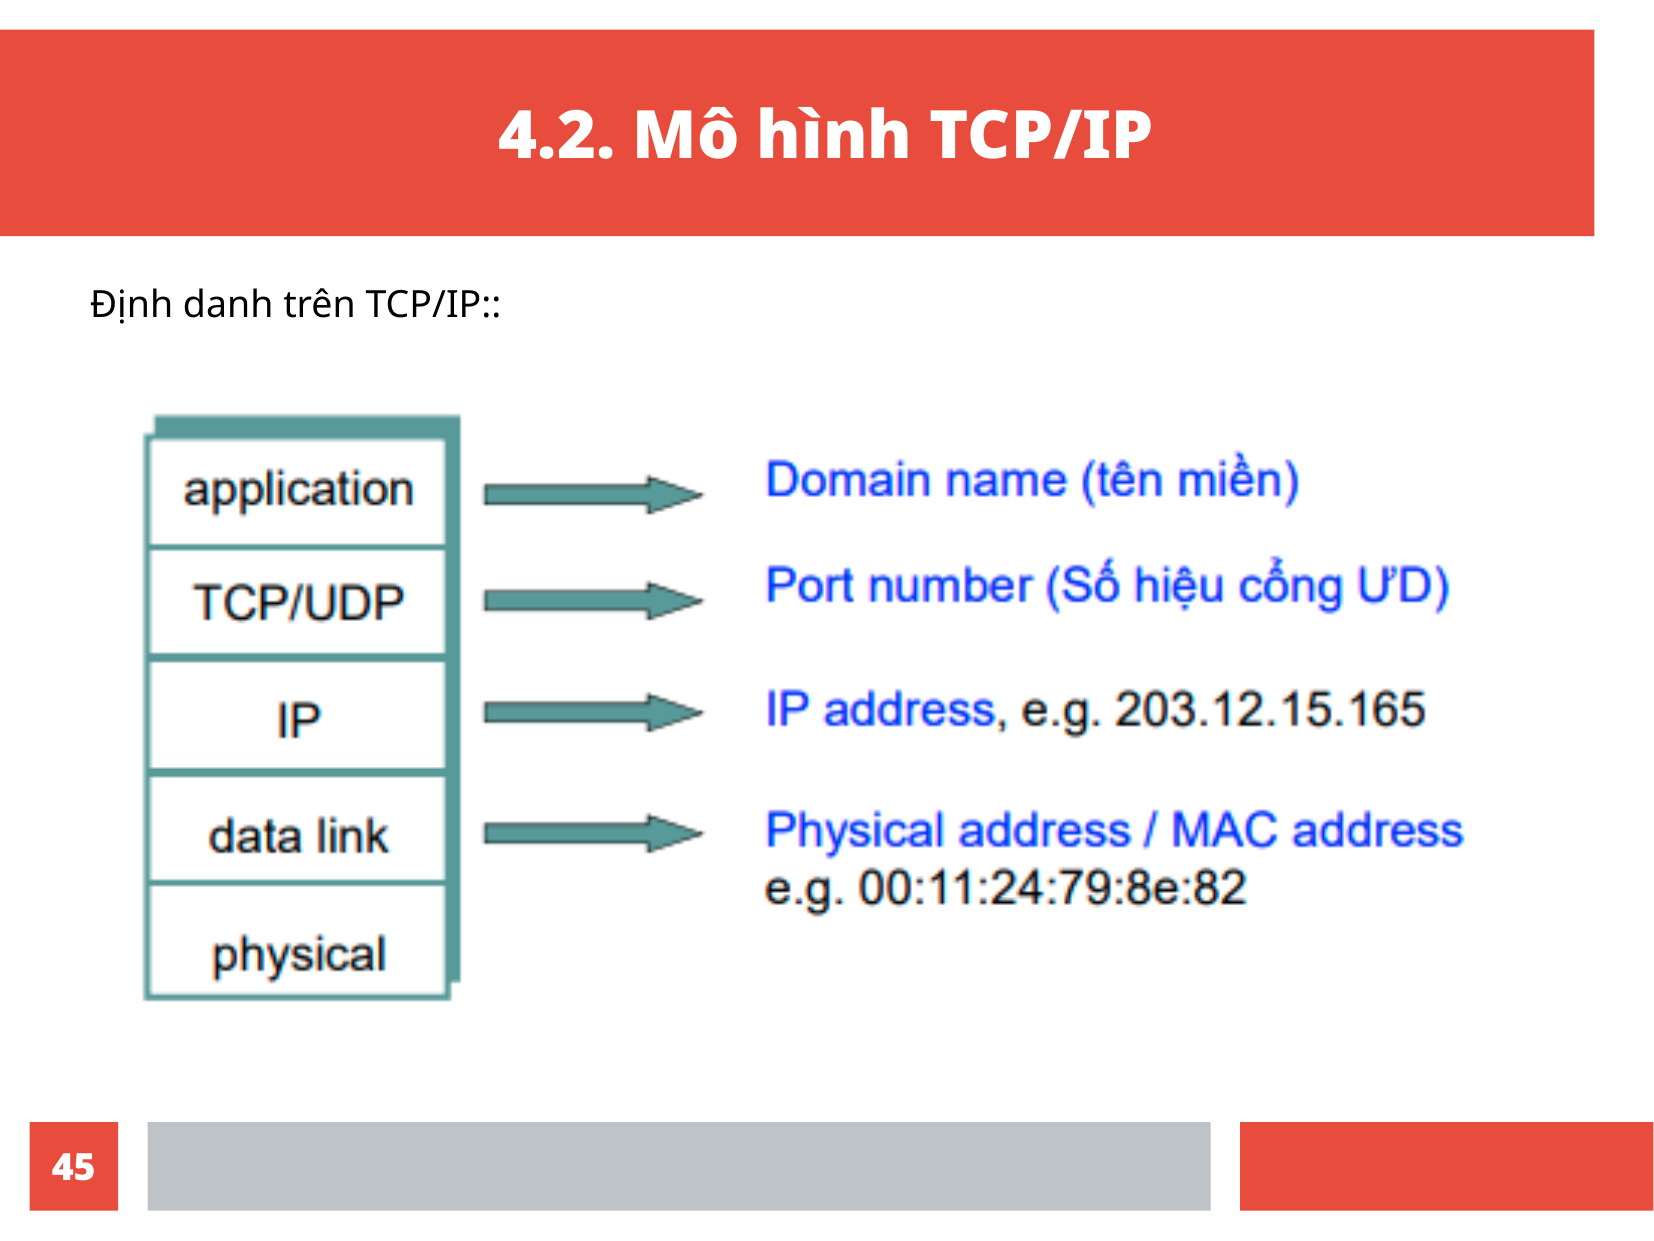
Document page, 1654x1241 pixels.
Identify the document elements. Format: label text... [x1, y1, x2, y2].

title 4.2. Mô hình TCP/IP [59, 59, 1595, 207]
text_box Định danh trên TCP/IP:: [75, 270, 1591, 372]
picture [126, 376, 1486, 1036]
